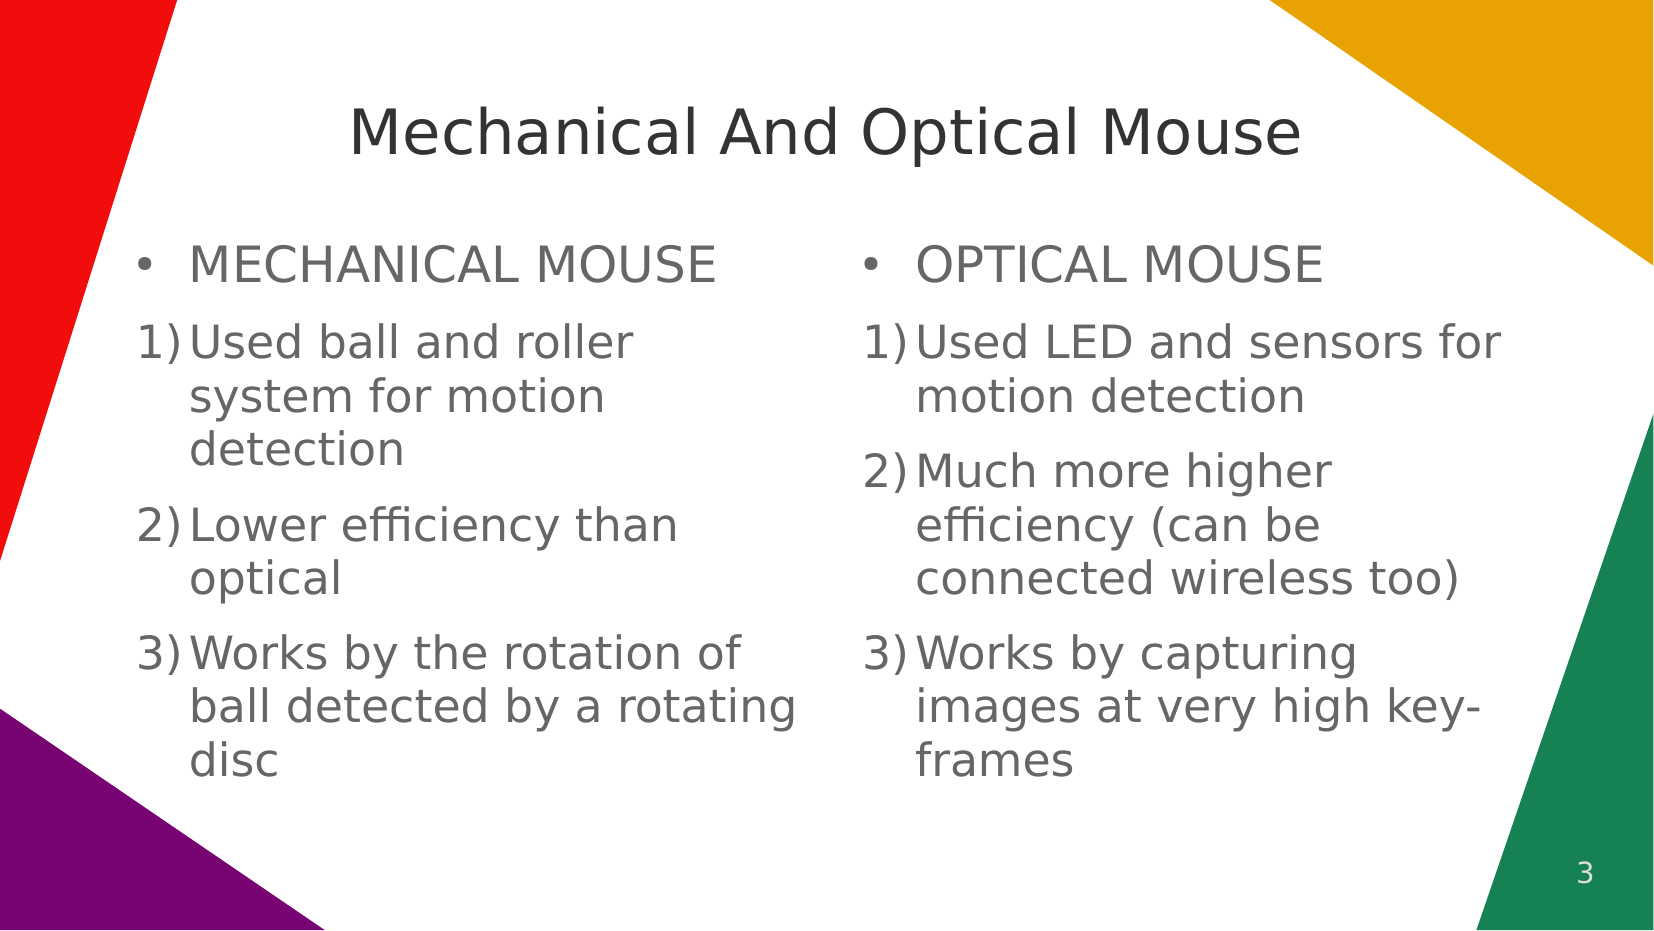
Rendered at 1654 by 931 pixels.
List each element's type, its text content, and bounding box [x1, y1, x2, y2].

list OPTICAL MOUSE Used LED and sensors for motion detection Much more higher efficiency (can be connected wireless too) Works by capturing images at very high key-frames [844, 236, 1536, 827]
title Mechanical And Optical Mouse [118, 59, 1536, 207]
list MECHANICAL MOUSE Used ball and roller system for motion detection Lower efficiency than optical Works by the rotation of ball detected by a rotating disc [118, 236, 810, 827]
